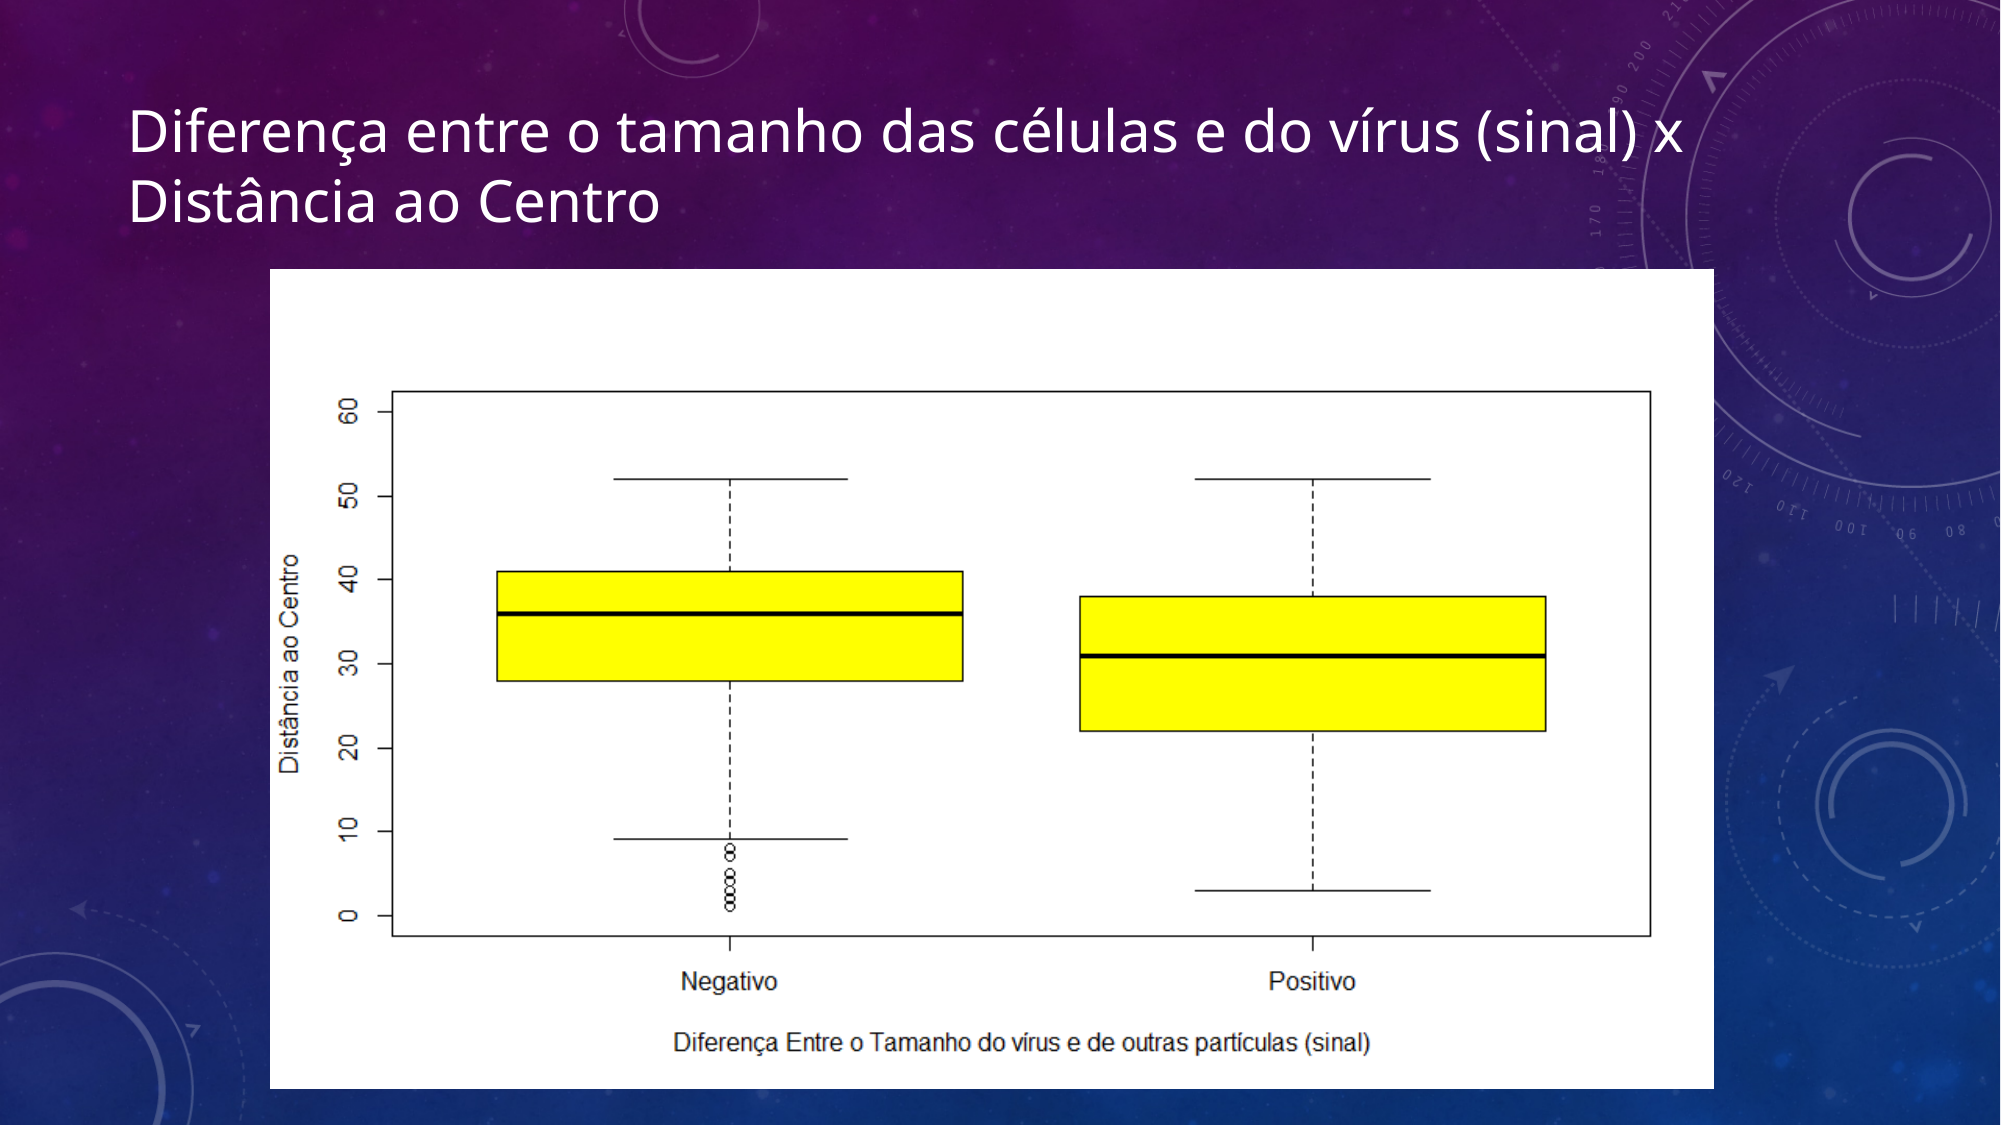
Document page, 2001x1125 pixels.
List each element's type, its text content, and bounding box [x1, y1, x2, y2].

picture [0, 0, 2001, 1125]
title Diferença entre o tamanho das células e do vírus (sinal) x Distância ao Centro [112, 45, 1775, 284]
